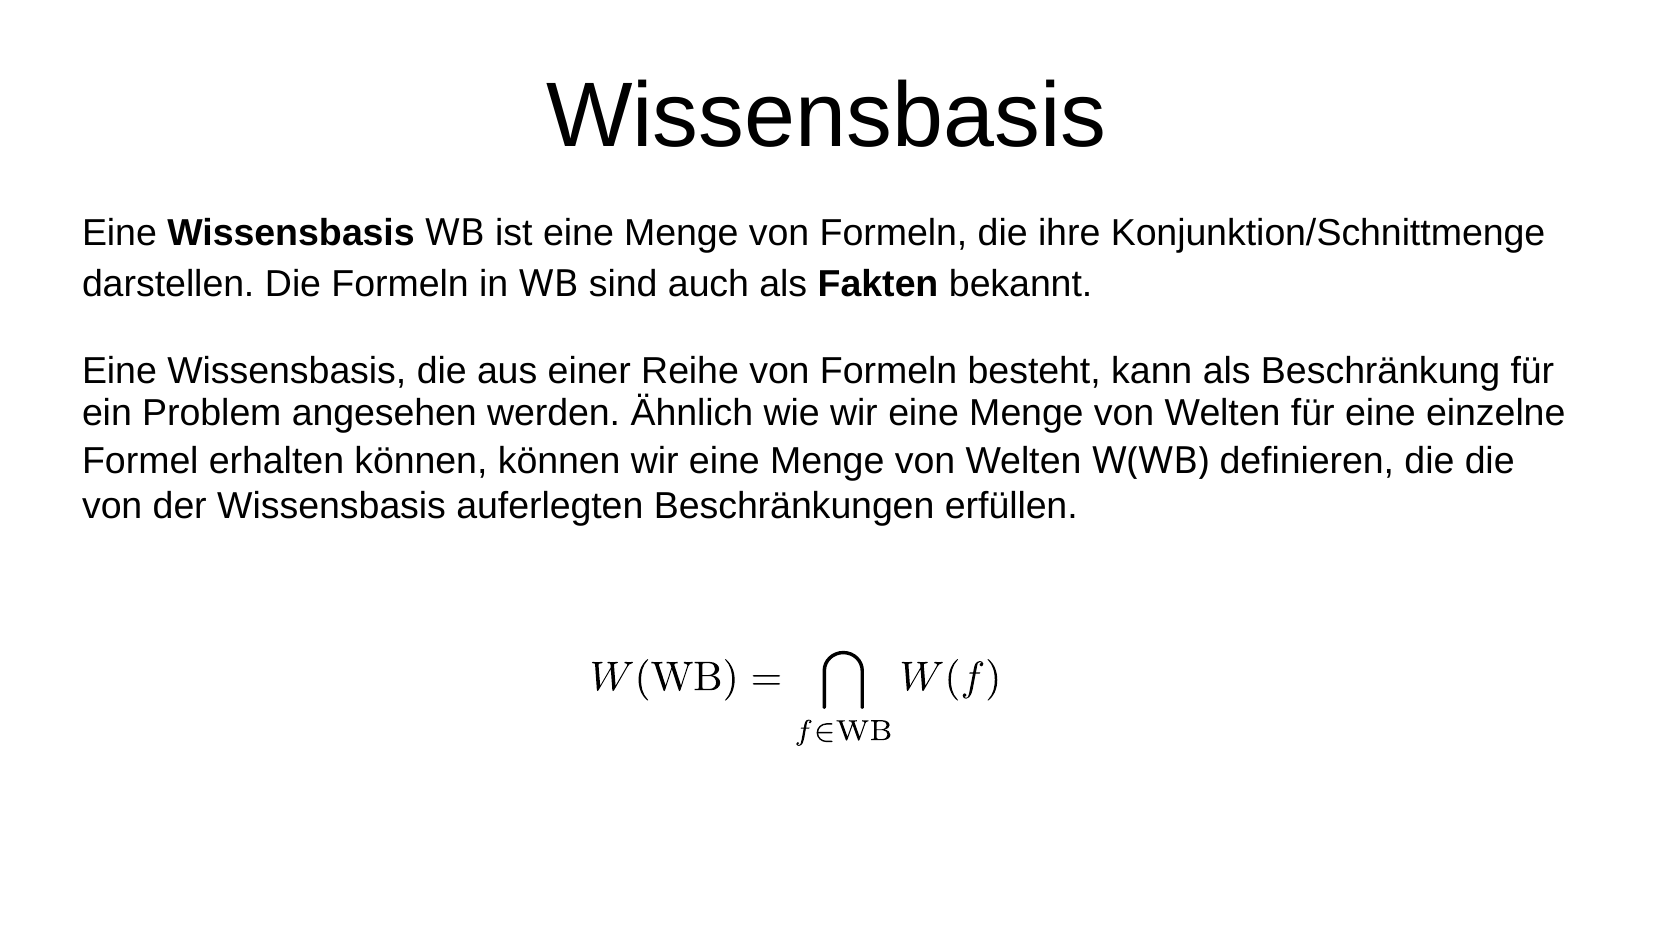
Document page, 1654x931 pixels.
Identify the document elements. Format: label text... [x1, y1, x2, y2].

title Wissensbasis [82, 37, 1571, 193]
text_box Eine Wissensbasis WB ist eine Menge von Formeln, die ihre Konjunktion/Schnittmenge darstellen. Die Formeln in WB sind auch als Fakten bekannt. Eine Wissensbasis, die aus einer Reihe von Formeln besteht, kann als Beschränkung für ein Problem angesehen werden. Ähnlich wie wir eine Menge von Welten für eine einzelne Formel erhalten können, können wir eine Menge von Welten W(WB) definieren, die die von der Wissensbasis auferlegten Beschränkungen erfüllen. [82, 206, 1571, 819]
text_box [591, 650, 998, 746]
